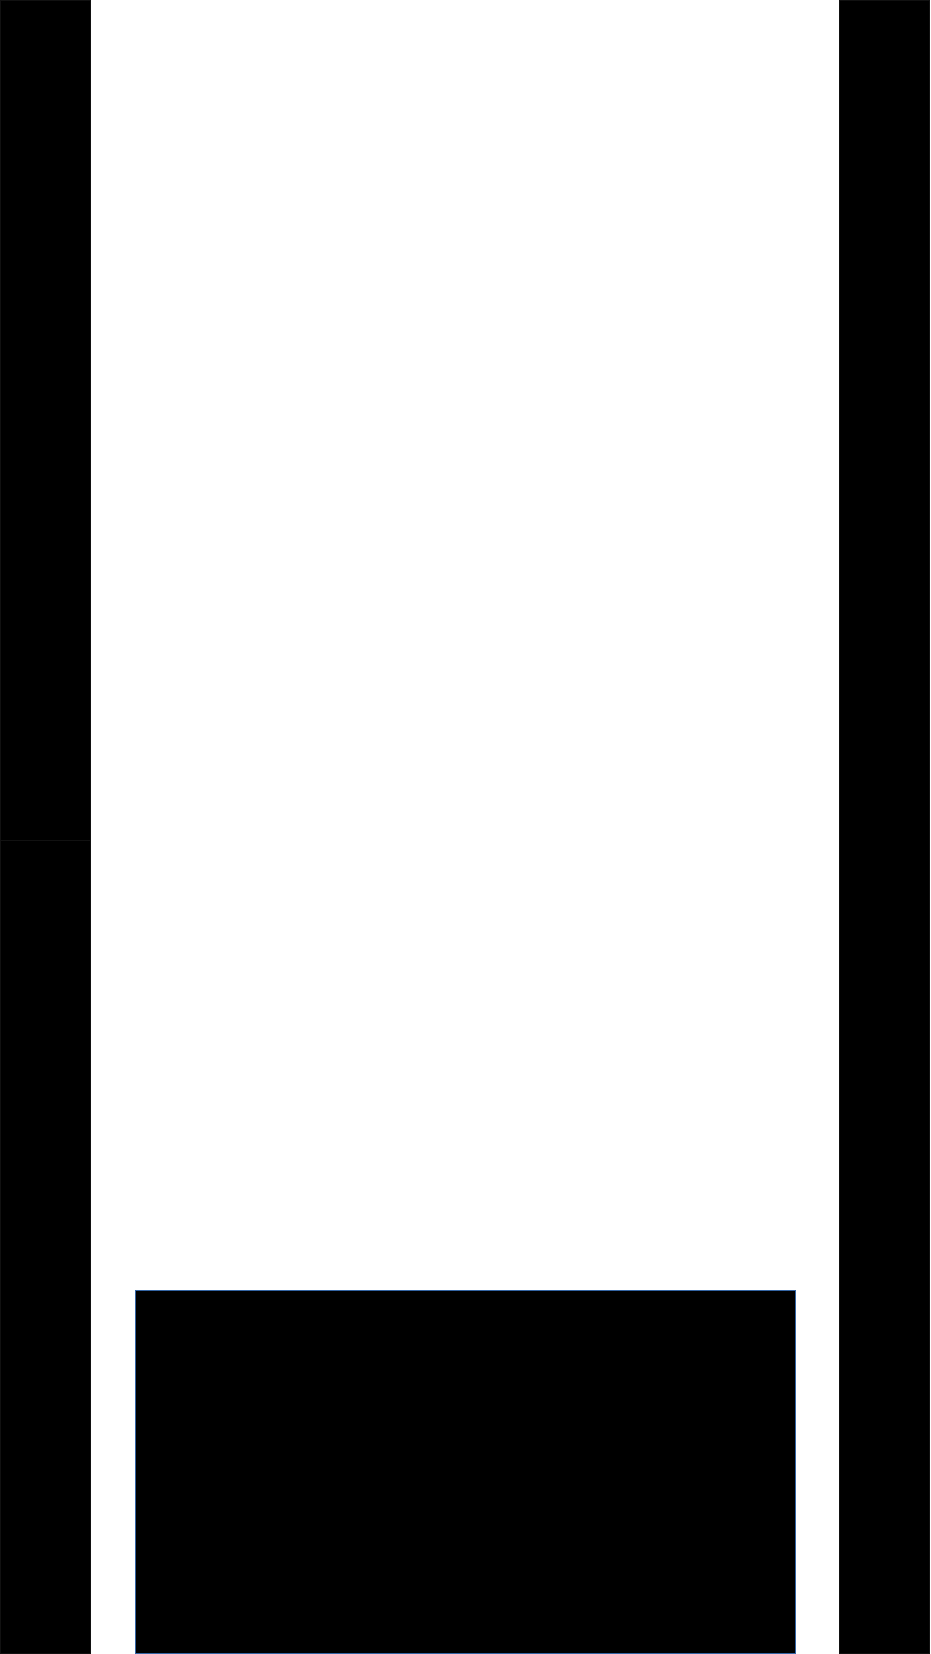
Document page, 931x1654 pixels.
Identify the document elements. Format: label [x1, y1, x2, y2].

text_box [0, 0, 91, 1654]
text_box [839, 0, 930, 1654]
text_box [135, 1290, 796, 1654]
